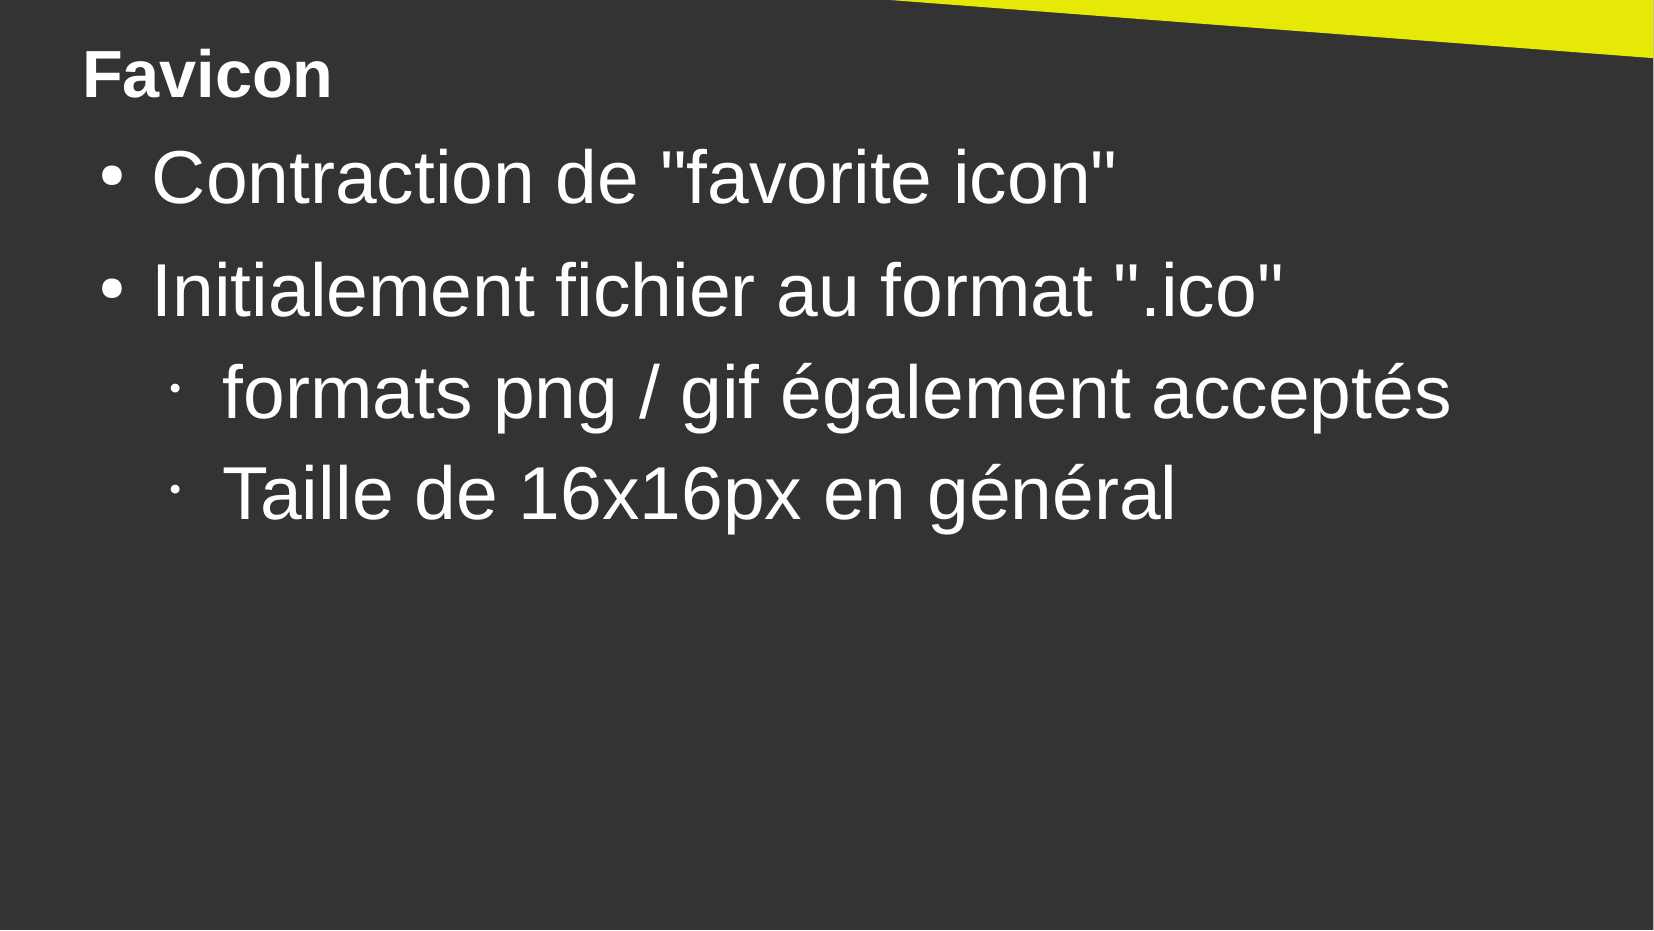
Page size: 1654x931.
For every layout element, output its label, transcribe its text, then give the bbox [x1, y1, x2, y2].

list Contraction de "favorite icon" Initialement fichier au format ".ico" formats png / gif également acceptés Taille de 16x16px en général [80, 135, 1620, 815]
text_box [889, 0, 1654, 59]
title Favicon [82, 37, 1571, 114]
